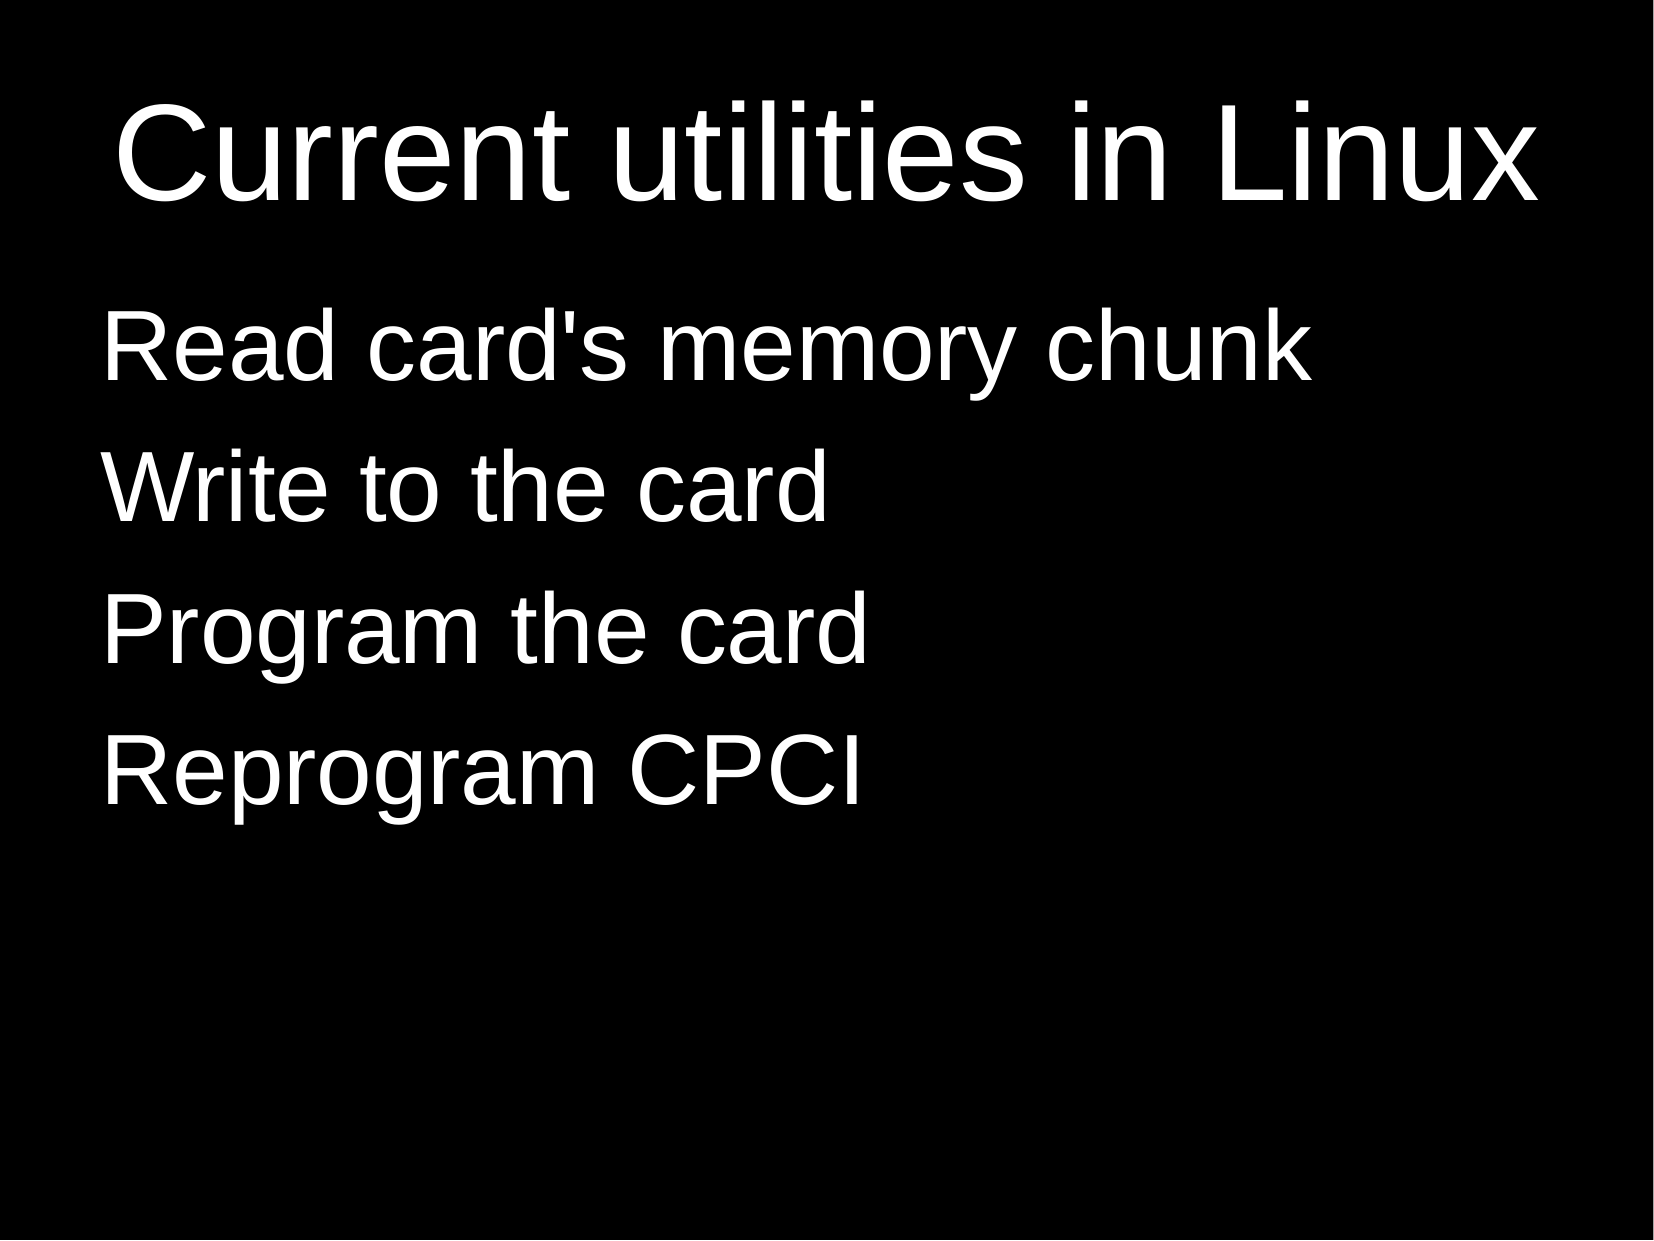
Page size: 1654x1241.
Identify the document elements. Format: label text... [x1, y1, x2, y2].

list Read card's memory chunk Write to the card Program the card Reprogram CPCI [82, 290, 1571, 1094]
title Current utilities in Linux [82, 49, 1571, 257]
